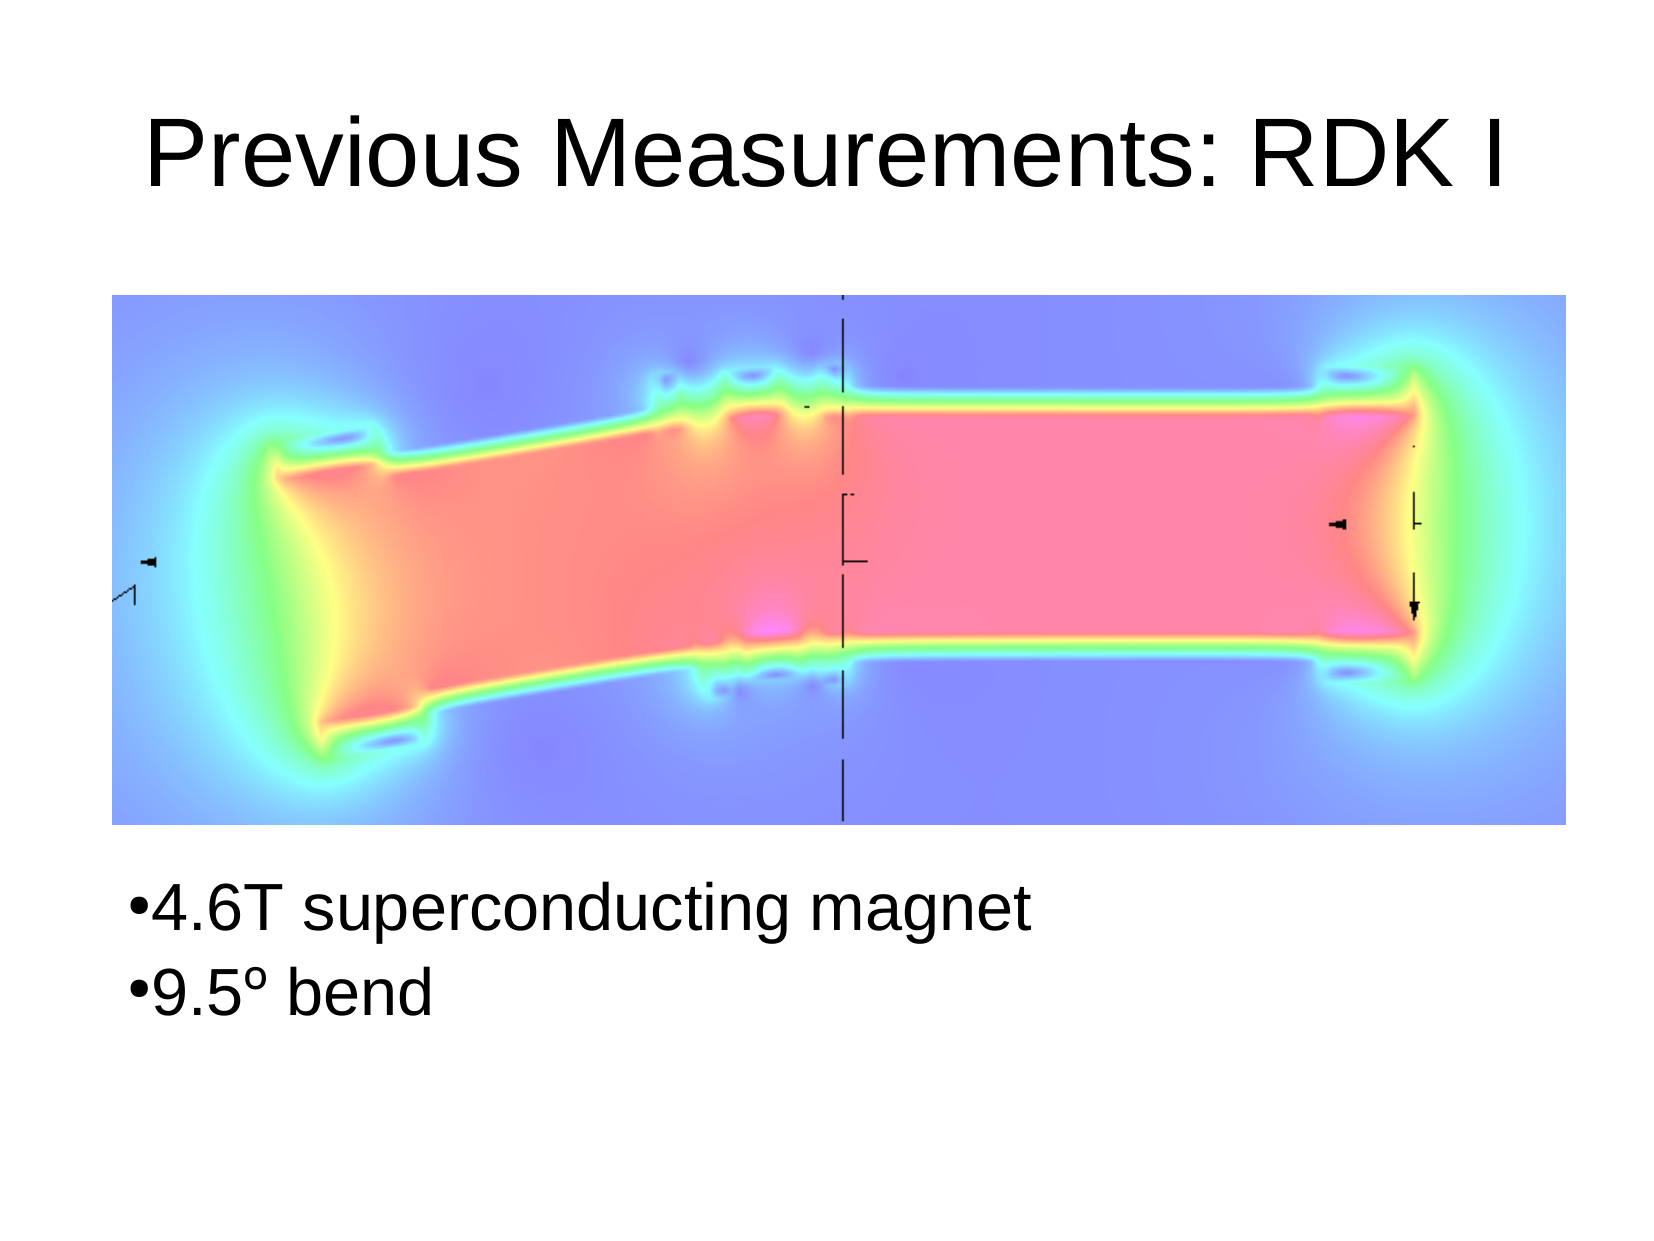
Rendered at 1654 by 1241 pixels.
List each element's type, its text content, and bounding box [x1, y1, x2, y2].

text_box 4.6T superconducting magnet 9.5º bend [112, 862, 1048, 1041]
title Previous Measurements: RDK I [82, 49, 1571, 257]
picture [112, 295, 1566, 826]
